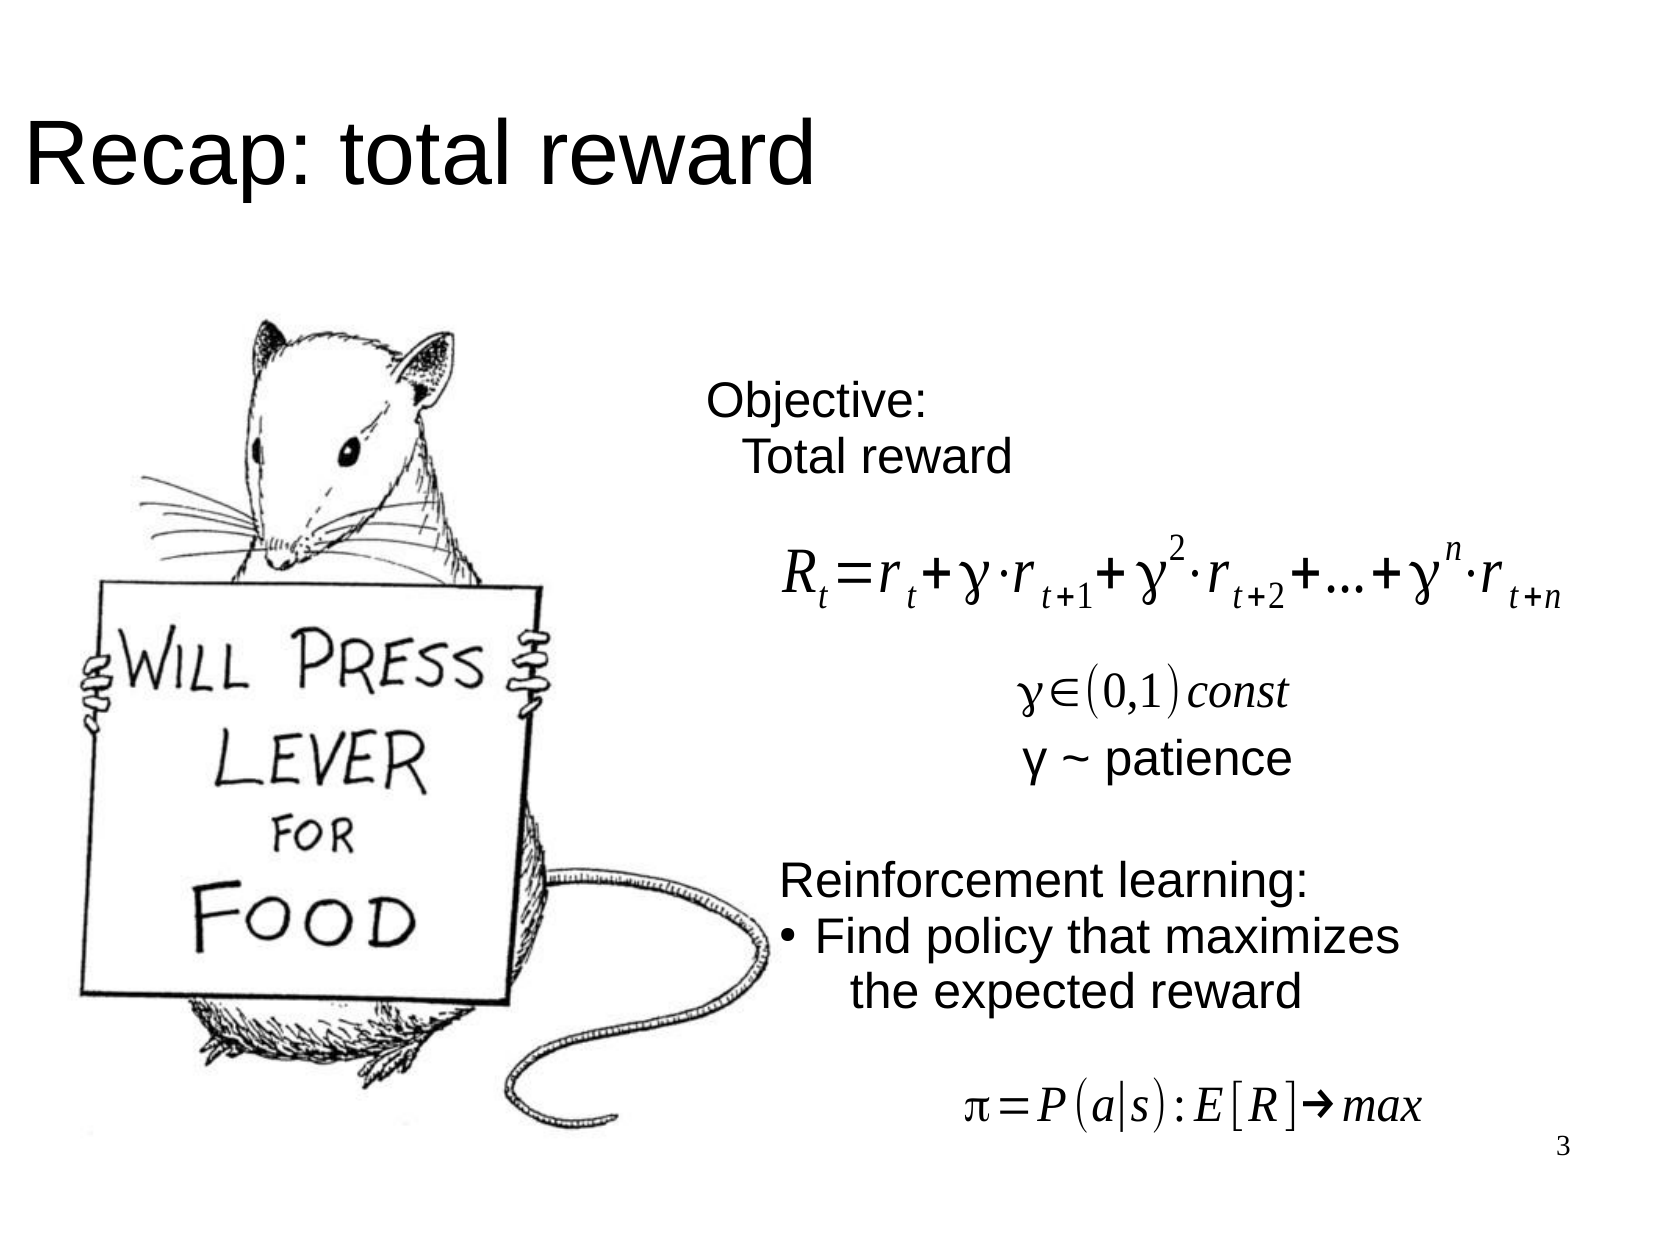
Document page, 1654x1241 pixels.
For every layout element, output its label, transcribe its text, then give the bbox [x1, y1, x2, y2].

title Recap: total reward [23, 49, 1512, 257]
chart [952, 1073, 1437, 1135]
picture [0, 250, 791, 1241]
text_box γ ~ patience [987, 729, 1324, 787]
chart [765, 523, 1576, 616]
text_box Objective: Total reward [670, 371, 1654, 541]
text_box Reinforcement learning: Find policy that maximizes the expected reward [743, 851, 1654, 1021]
chart [1002, 659, 1303, 721]
